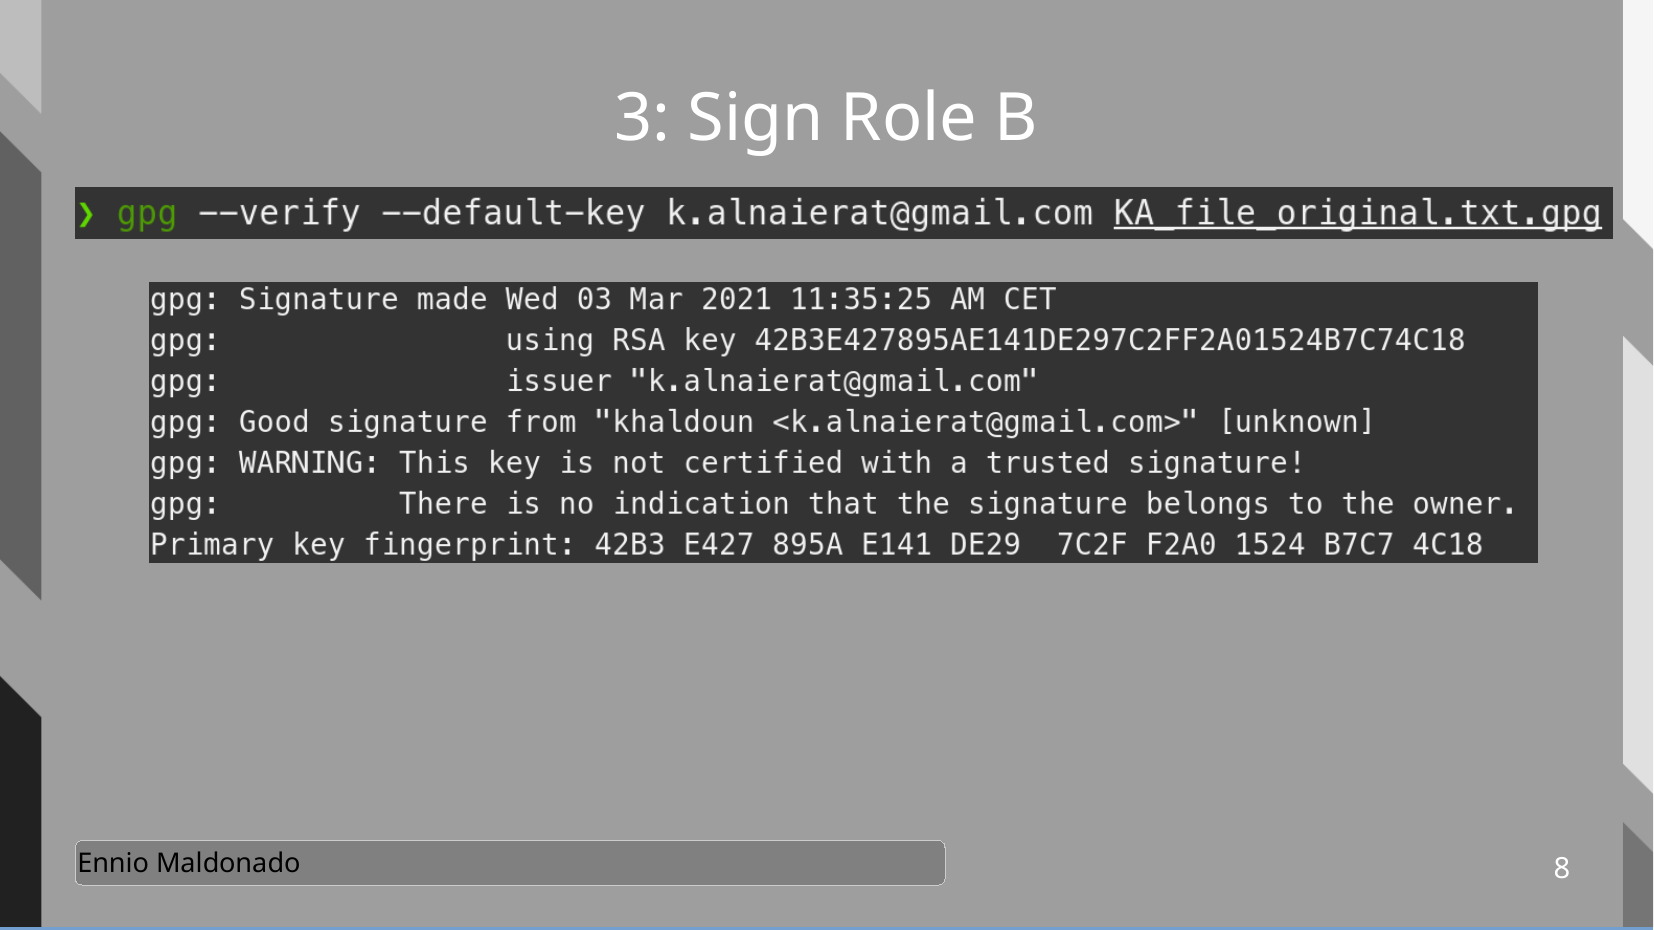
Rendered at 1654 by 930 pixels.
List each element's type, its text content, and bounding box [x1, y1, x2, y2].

picture [0, 0, 1654, 927]
text_box Ennio Maldonado [75, 840, 946, 886]
title 3: Sign Role B [82, 36, 1571, 187]
